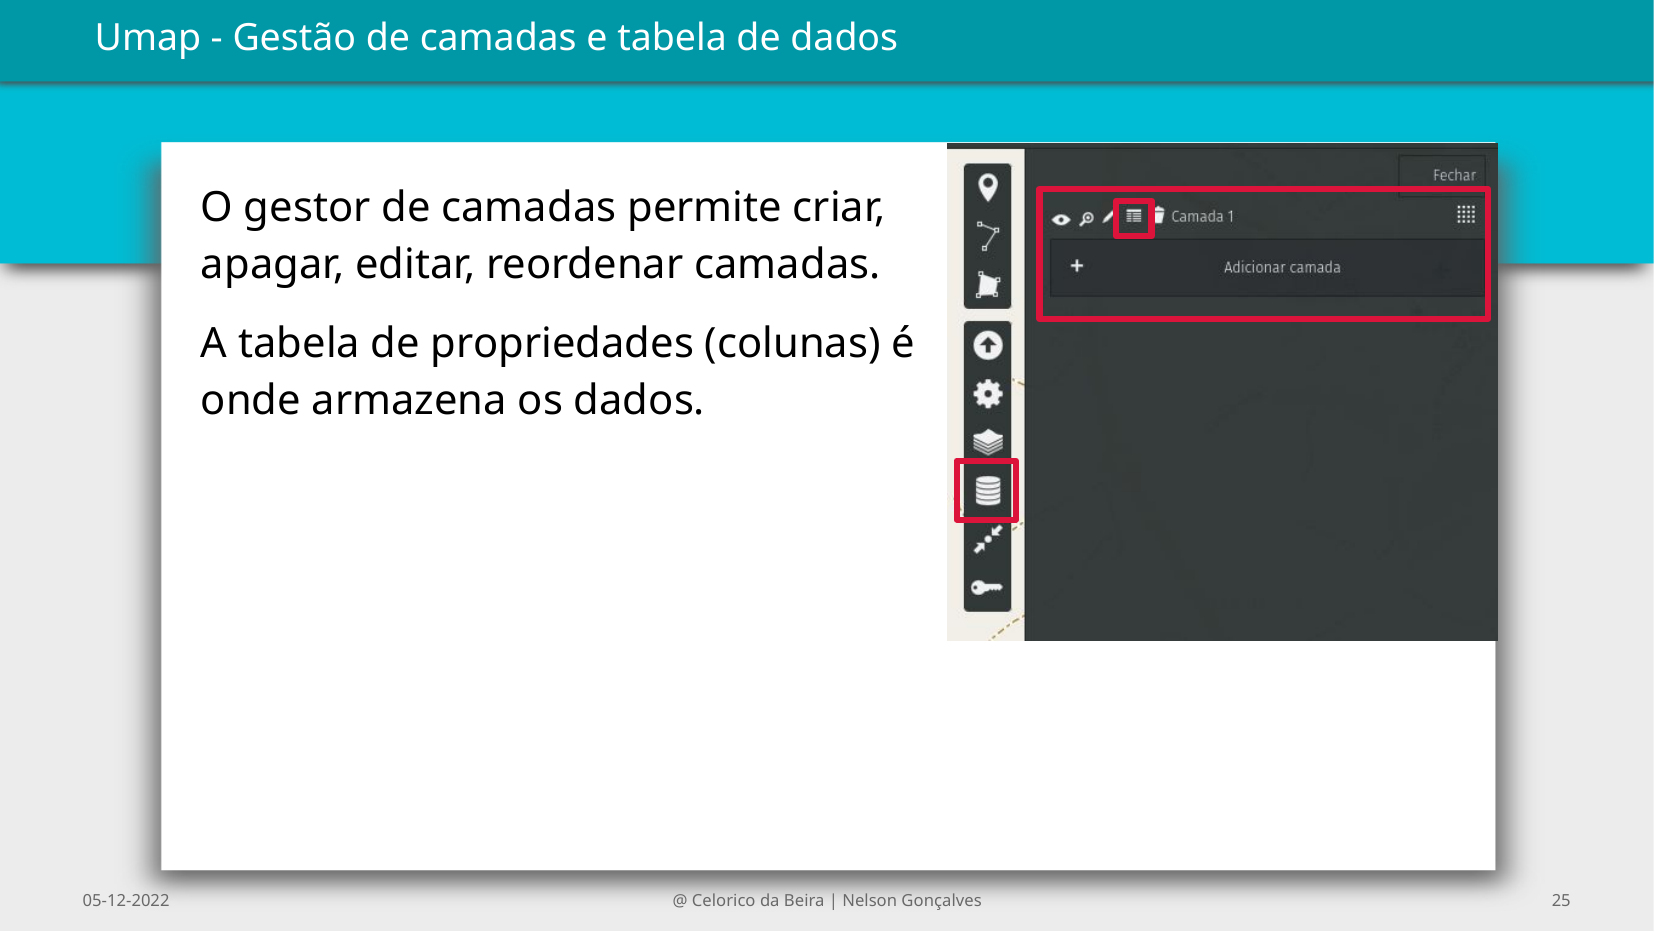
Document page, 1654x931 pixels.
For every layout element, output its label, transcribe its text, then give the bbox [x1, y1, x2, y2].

title Umap - Gestão de camadas e tabela de dados [94, 10, 1583, 63]
picture [0, 0, 1654, 931]
list O gestor de camadas permite criar, apagar, editar, reordenar camadas. A tabela de propriedades (colunas) é onde armazena os dados. [200, 177, 934, 827]
